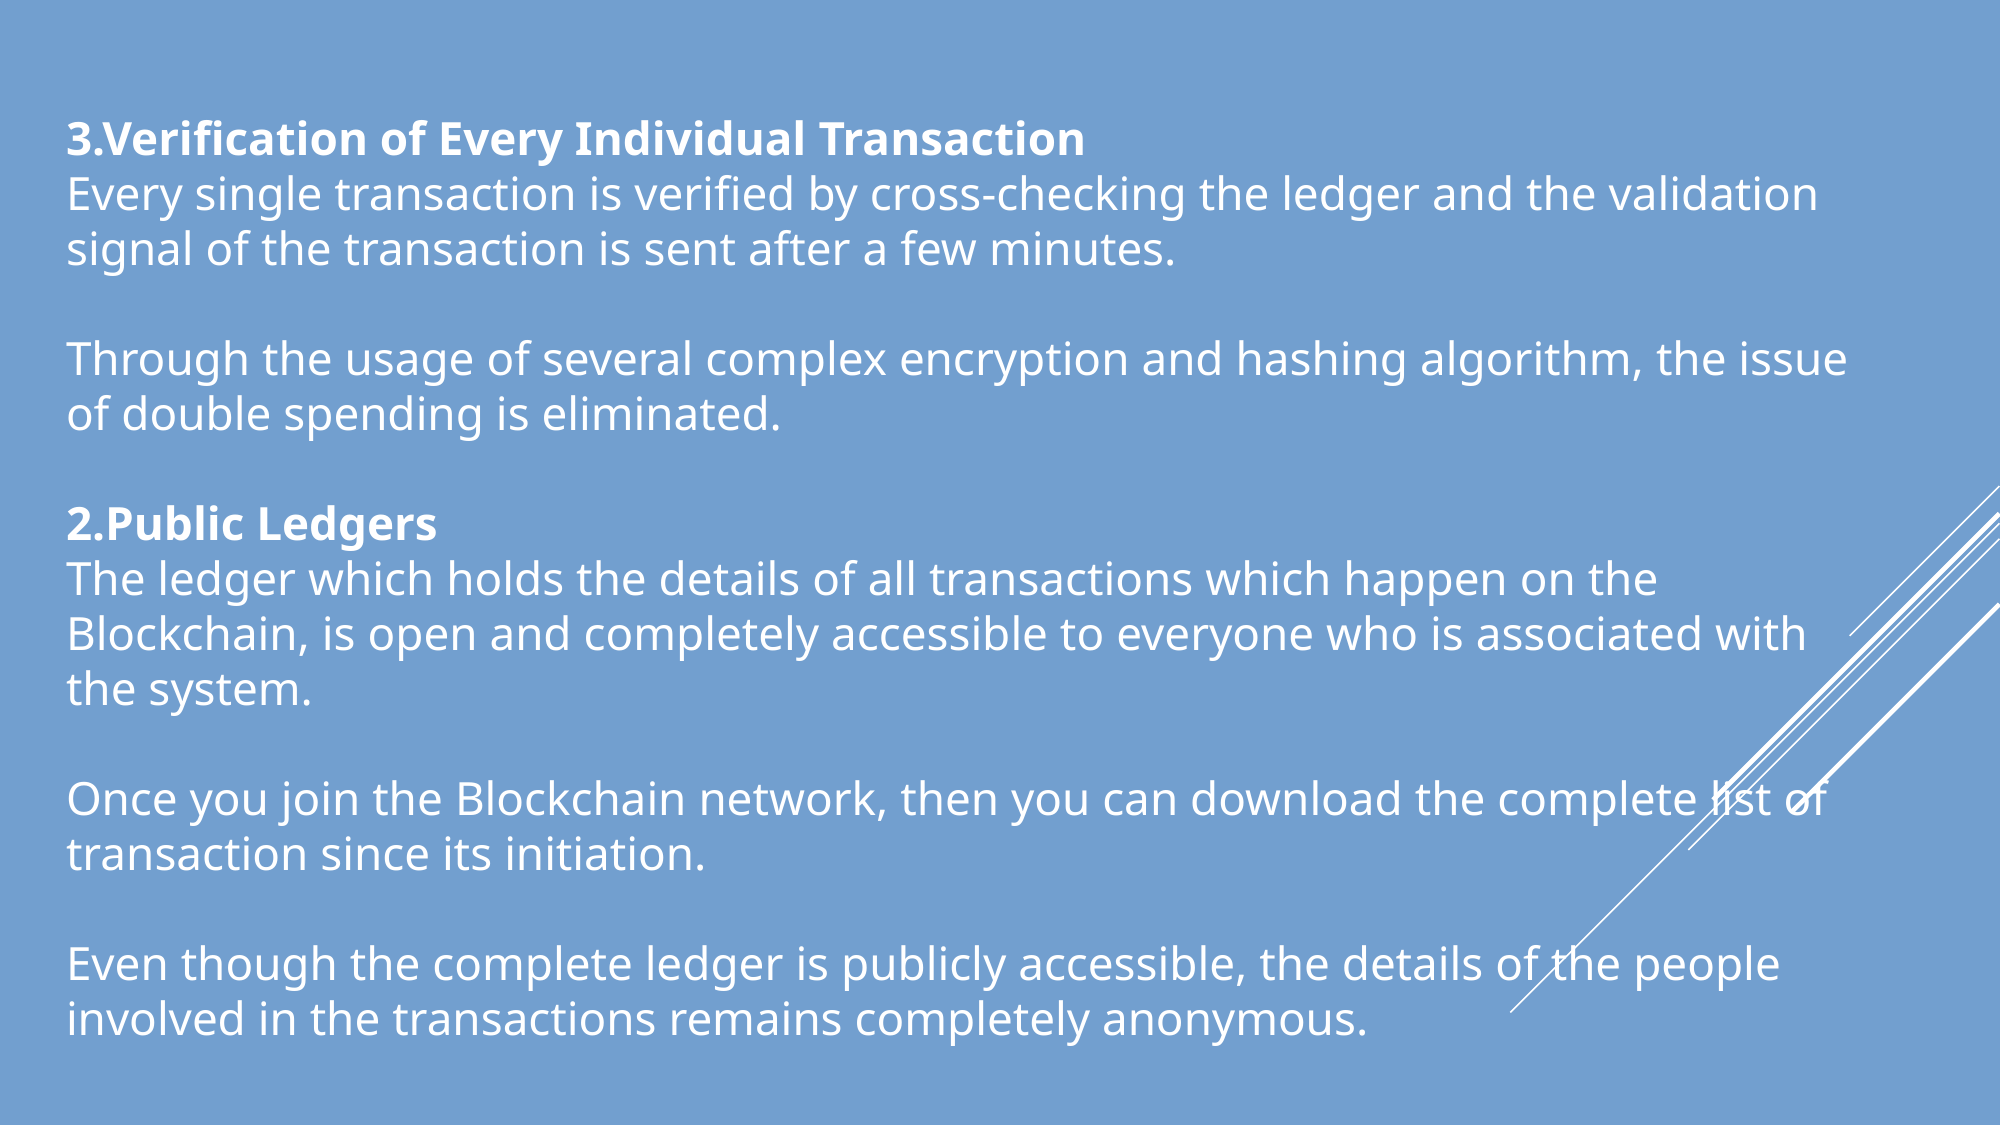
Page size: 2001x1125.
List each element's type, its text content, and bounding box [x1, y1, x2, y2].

text_box 3.Verification of Every Individual Transaction Every single transaction is verified by cross-checking the ledger and the validation signal of the transaction is sent after a few minutes. Through the usage of several complex encryption and hashing algorithm, the issue of double spending is eliminated. 2.Public Ledgers The ledger which holds the details of all transactions which happen on the Blockchain, is open and completely accessible to everyone who is associated with the system. Once you join the Blockchain network, then you can download the complete list of transaction since its initiation. Even though the complete ledger is publicly accessible, the details of the people involved in the transactions remains completely anonymous. [51, 102, 1893, 1125]
